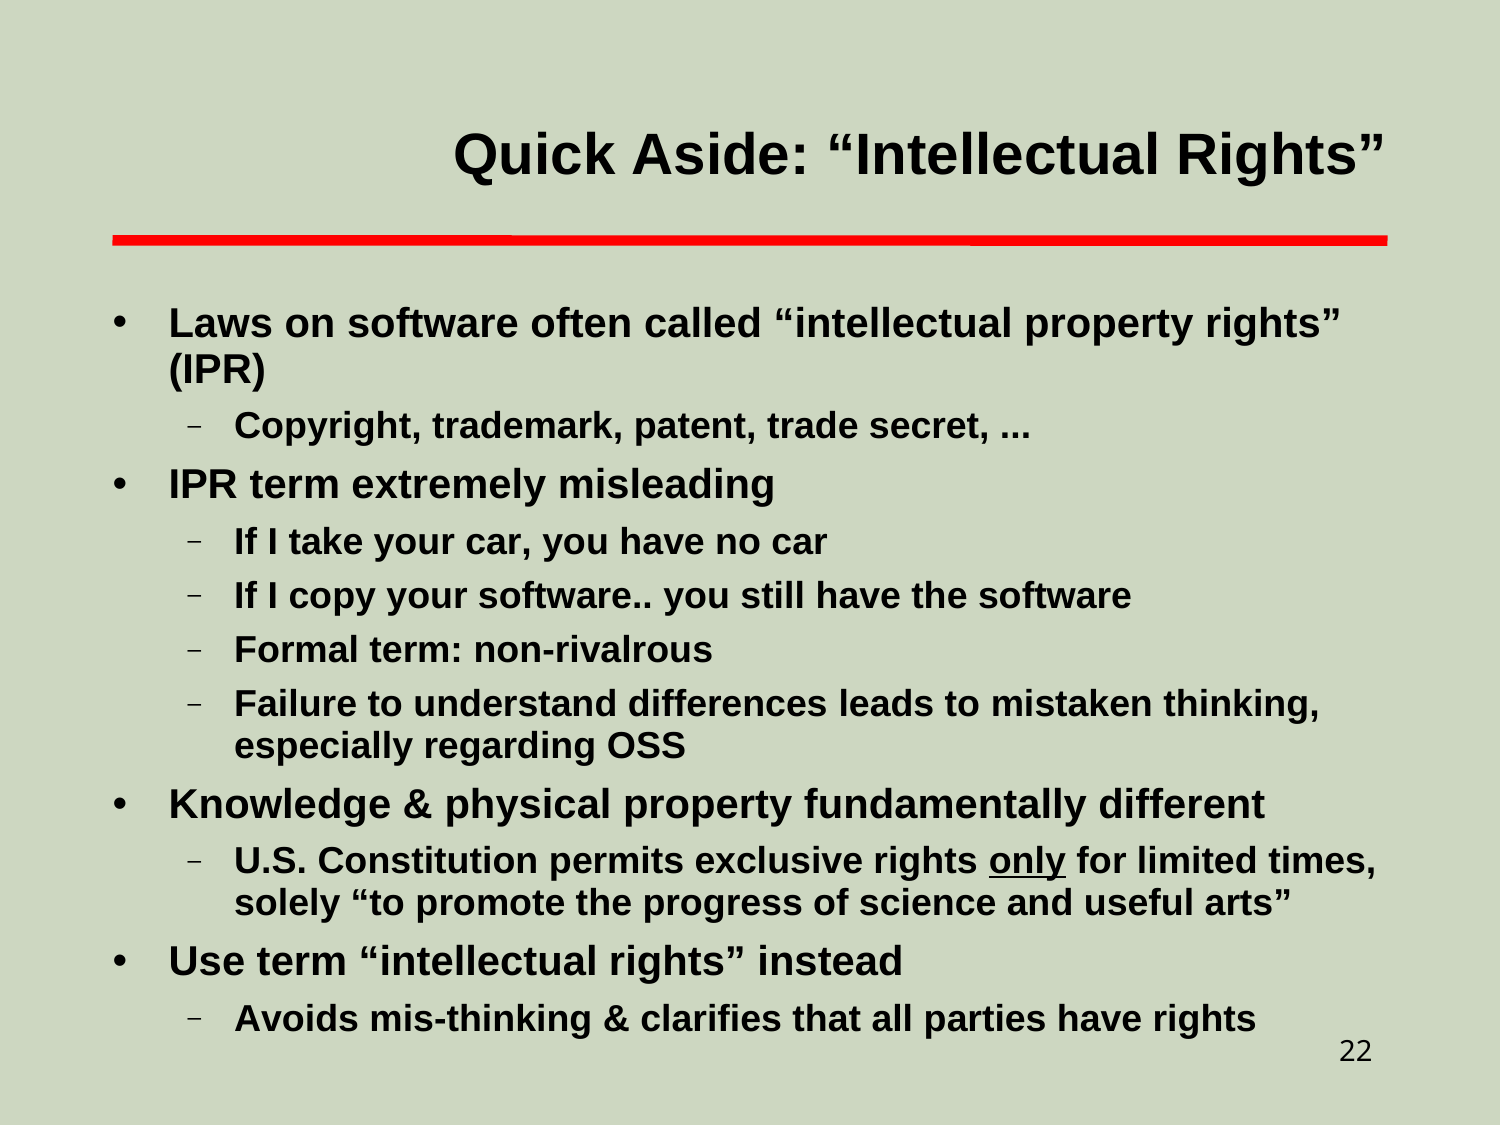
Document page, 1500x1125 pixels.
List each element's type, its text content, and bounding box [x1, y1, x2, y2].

list Laws on software often called “intellectual property rights” (IPR) Copyright, trademark, patent, trade secret, ... IPR term extremely misleading If I take your car, you have no car If I copy your software.. you still have the software Formal term: non-rivalrous Failure to understand differences leads to mistaken thinking, especially regarding OSS Knowledge & physical property fundamentally different U.S. Constitution permits exclusive rights only for limited times, solely “to promote the progress of science and useful arts” Use term “intellectual rights” instead Avoids mis-thinking & clarifies that all parties have rights [112, 299, 1388, 1084]
title Quick Aside: “Intellectual Rights” [337, 93, 1388, 217]
